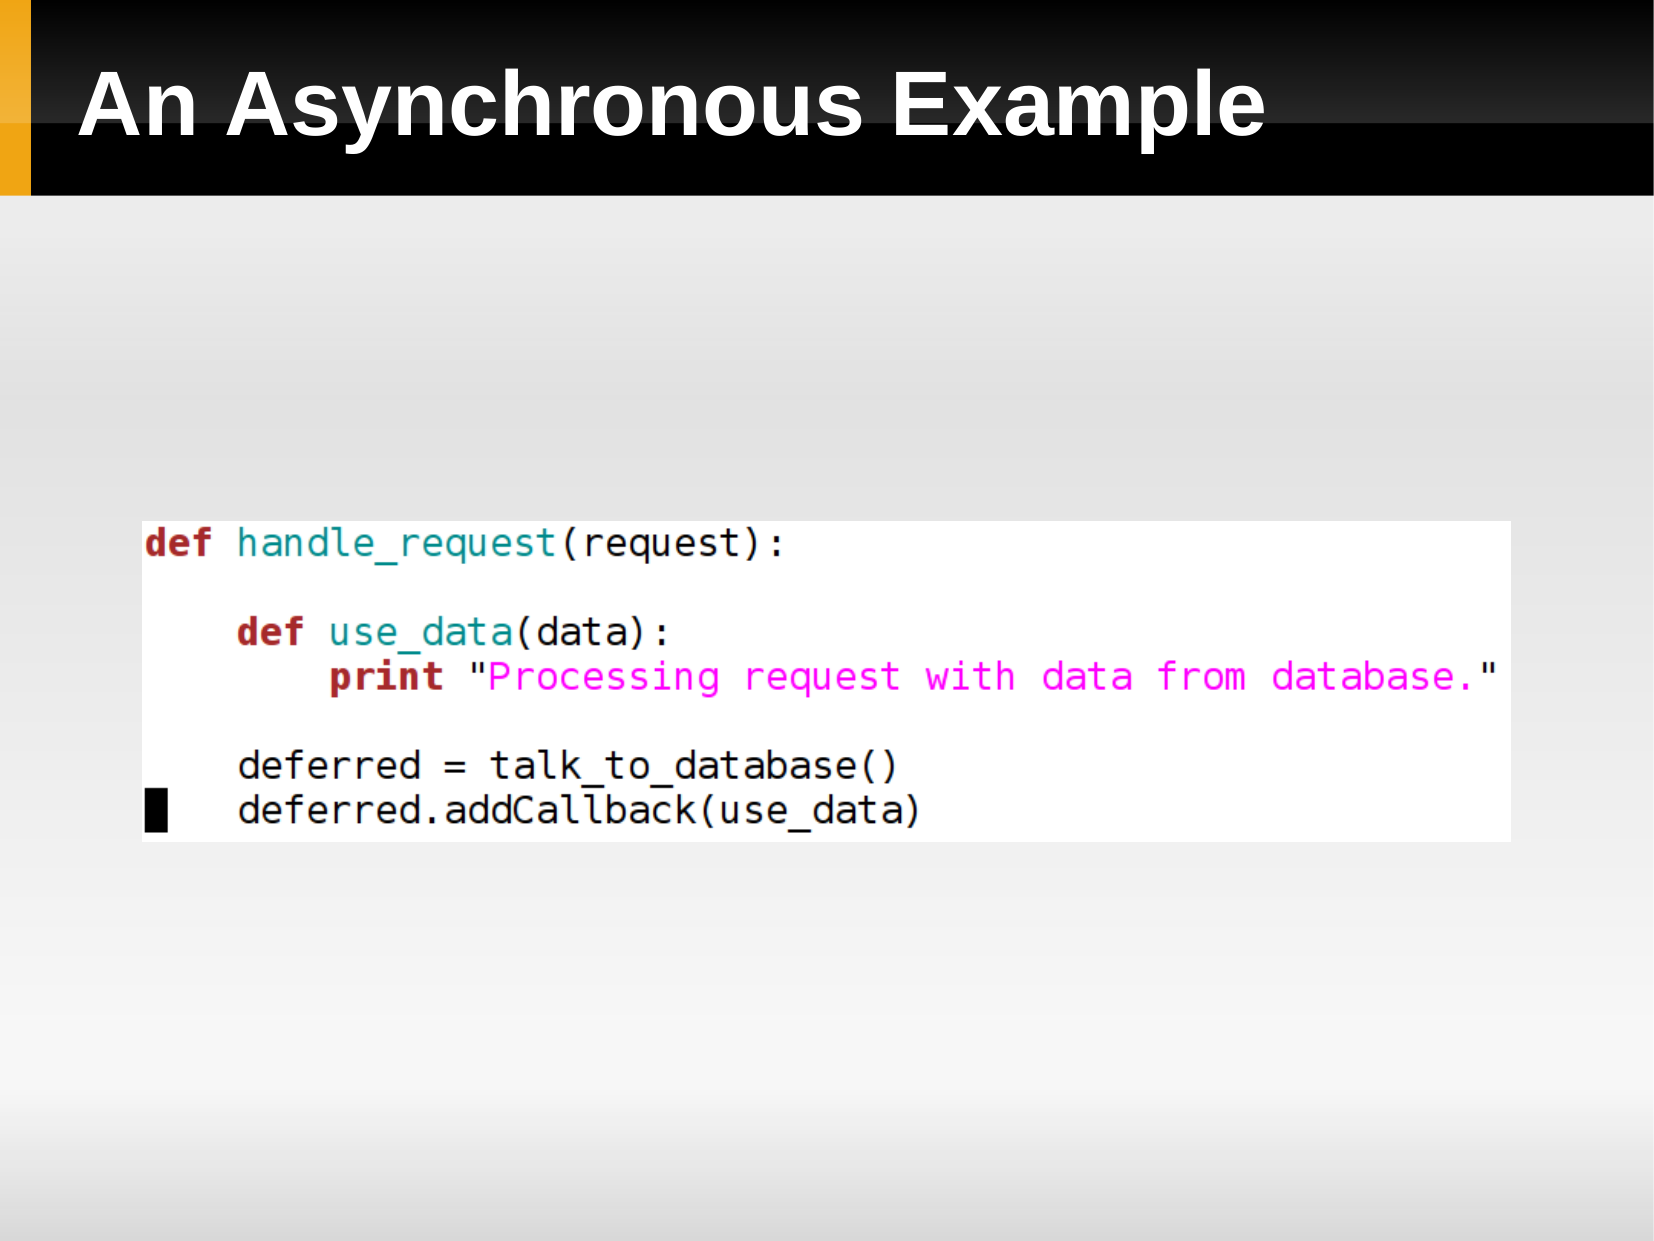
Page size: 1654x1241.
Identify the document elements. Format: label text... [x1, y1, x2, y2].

title An Asynchronous Example [76, 0, 1565, 208]
picture [0, 0, 1654, 1241]
